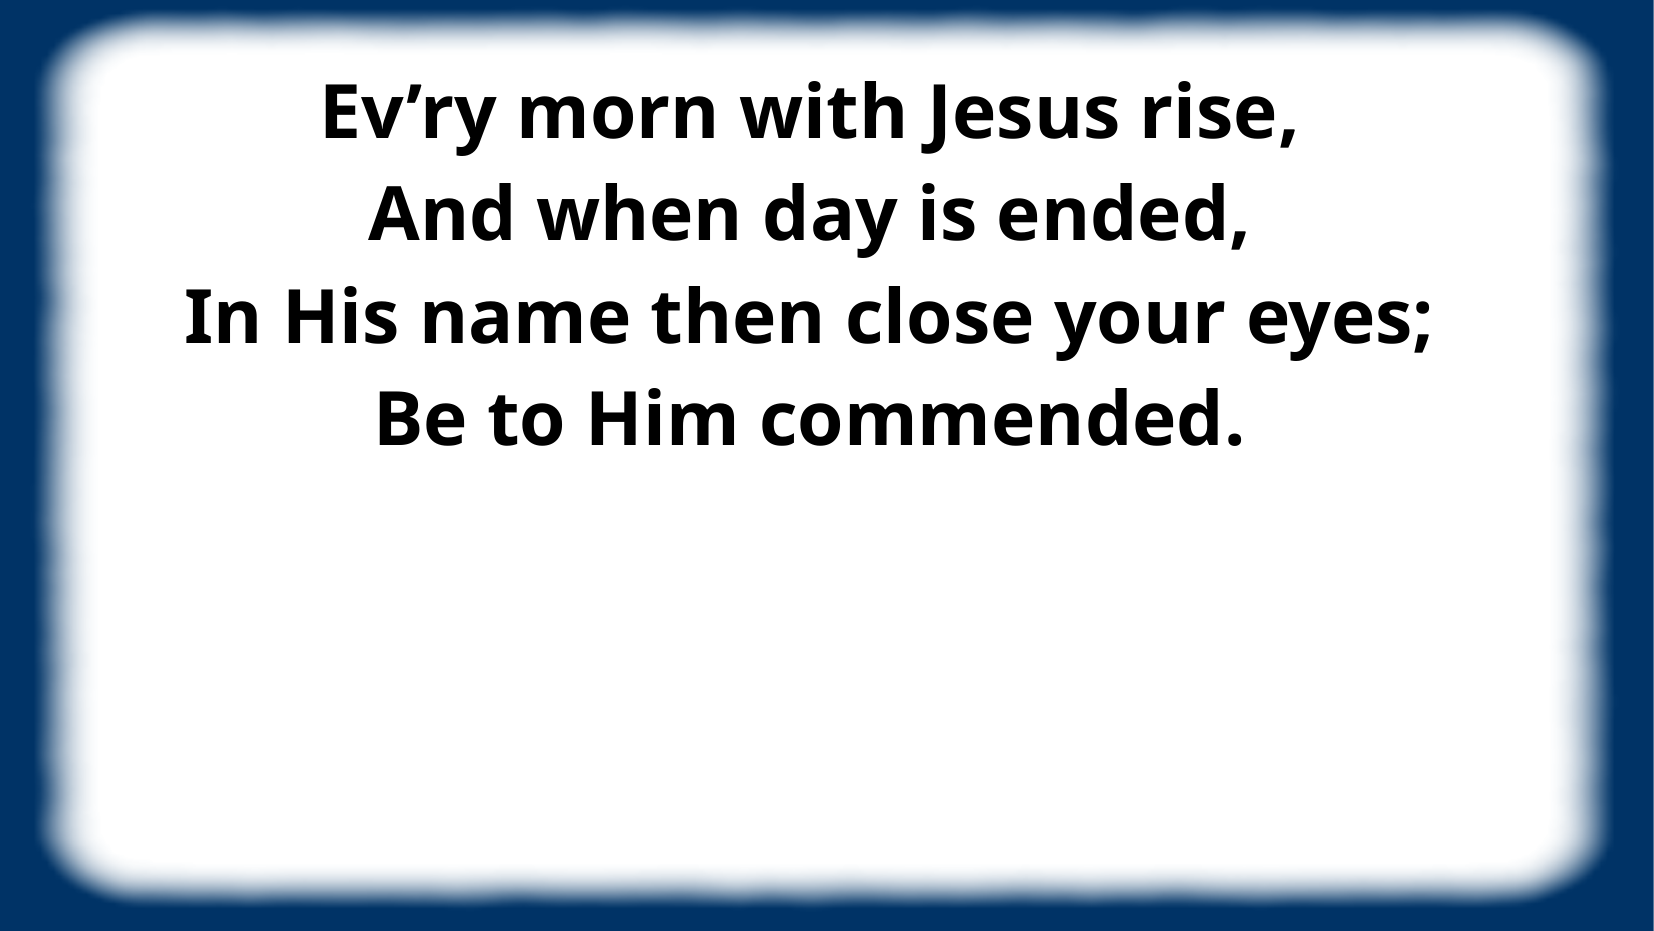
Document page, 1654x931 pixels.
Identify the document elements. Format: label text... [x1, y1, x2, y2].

picture [0, 0, 1654, 931]
text_box Ev’ry morn with Jesus rise, And when day is ended, In His name then close your eyes; Be to Him commended. [105, 50, 1516, 466]
